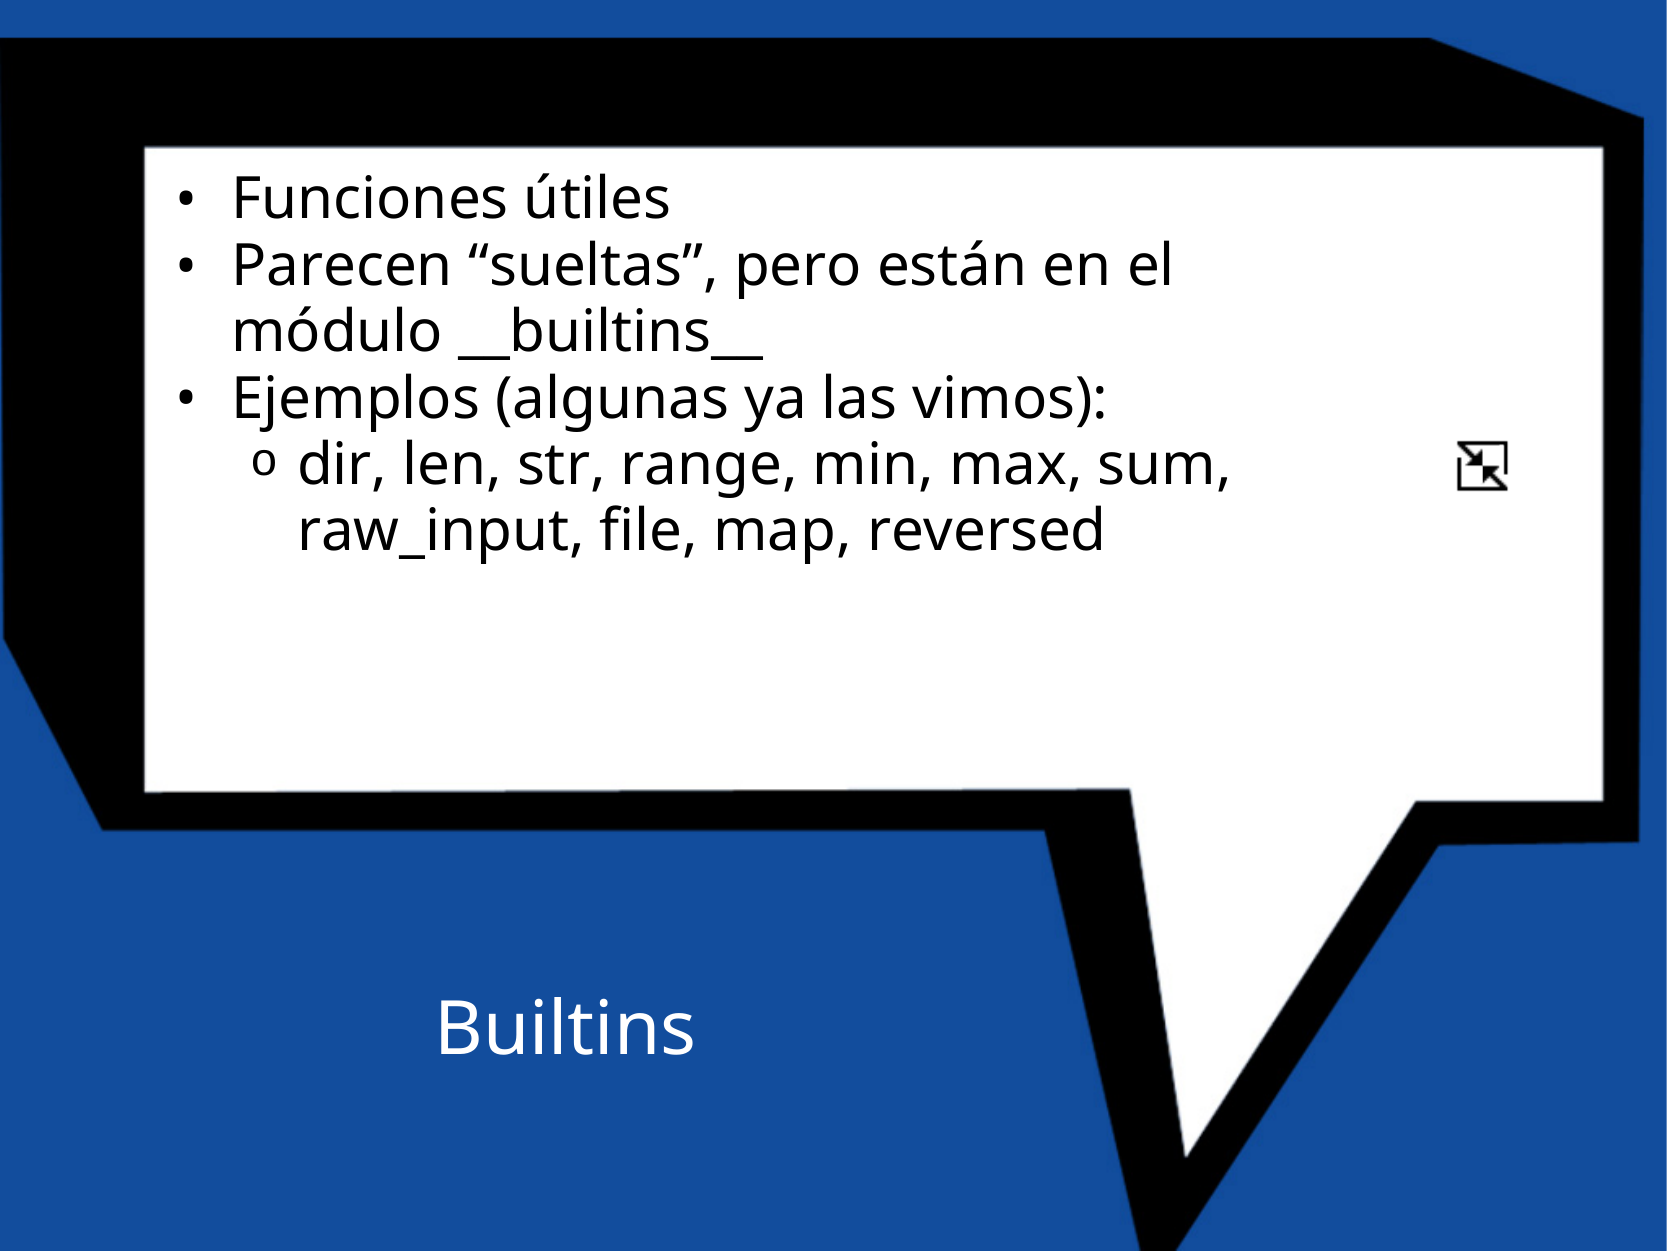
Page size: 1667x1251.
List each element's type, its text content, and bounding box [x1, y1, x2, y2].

title Builtins [90, 837, 1041, 1222]
subtitle Funciones útiles Parecen “sueltas”, pero están en el módulo __builtins__ Ejemplos (algunas ya las vimos): dir, len, str, range, min, max, sum, raw_input, file, map, reversed [156, 165, 1369, 842]
picture [0, 0, 1667, 1251]
